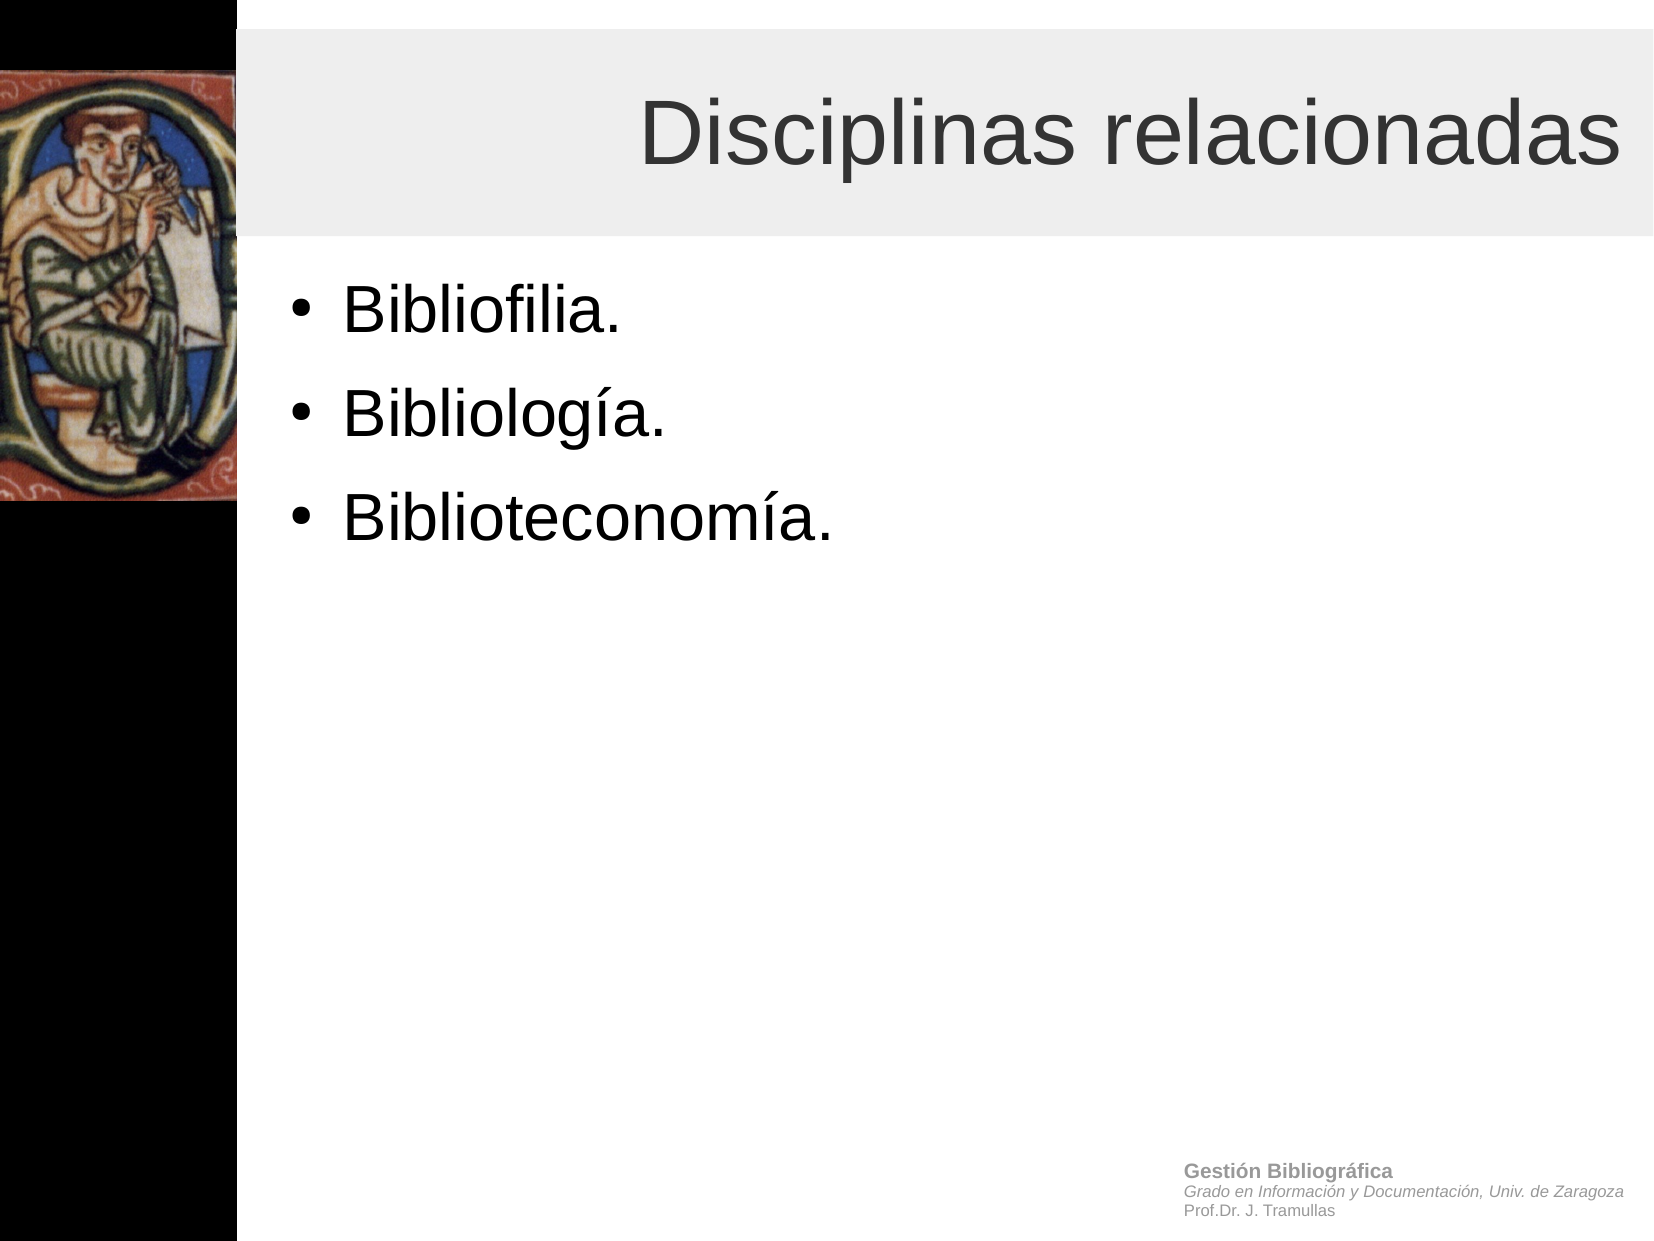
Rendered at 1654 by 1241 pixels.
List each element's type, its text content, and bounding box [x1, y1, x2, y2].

title Disciplinas relacionadas [236, 29, 1654, 237]
picture [0, 70, 237, 501]
list Bibliofilia. Bibliología. Biblioteconomía. [271, 271, 1619, 1134]
